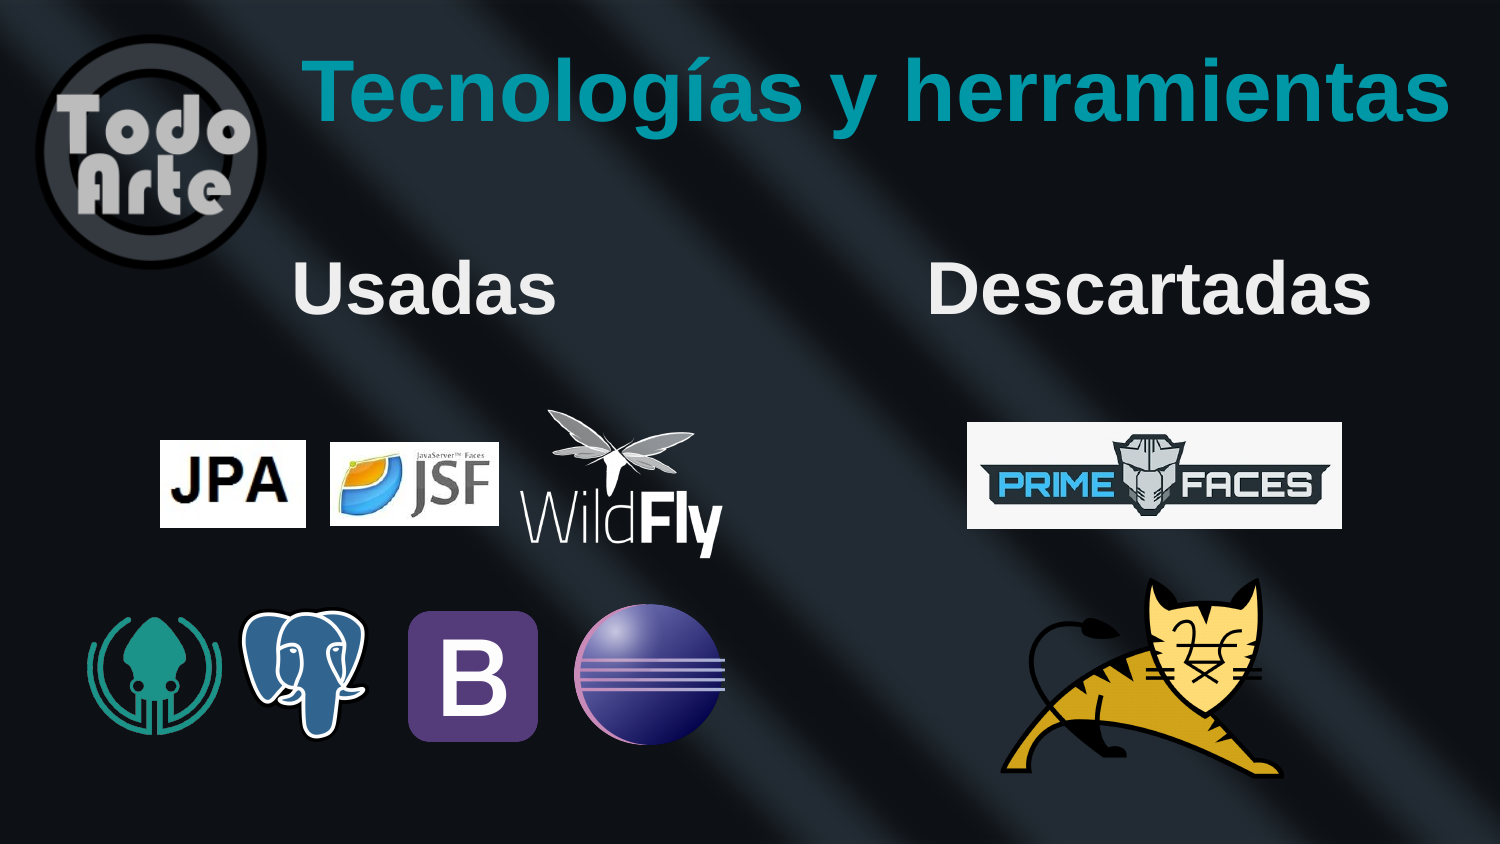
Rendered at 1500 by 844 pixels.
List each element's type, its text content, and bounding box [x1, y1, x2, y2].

picture [0, 0, 1500, 844]
text_box Usadas [180, 232, 670, 338]
title Tecnologías y herramientas [227, 19, 1469, 149]
text_box Descartadas [905, 232, 1395, 338]
